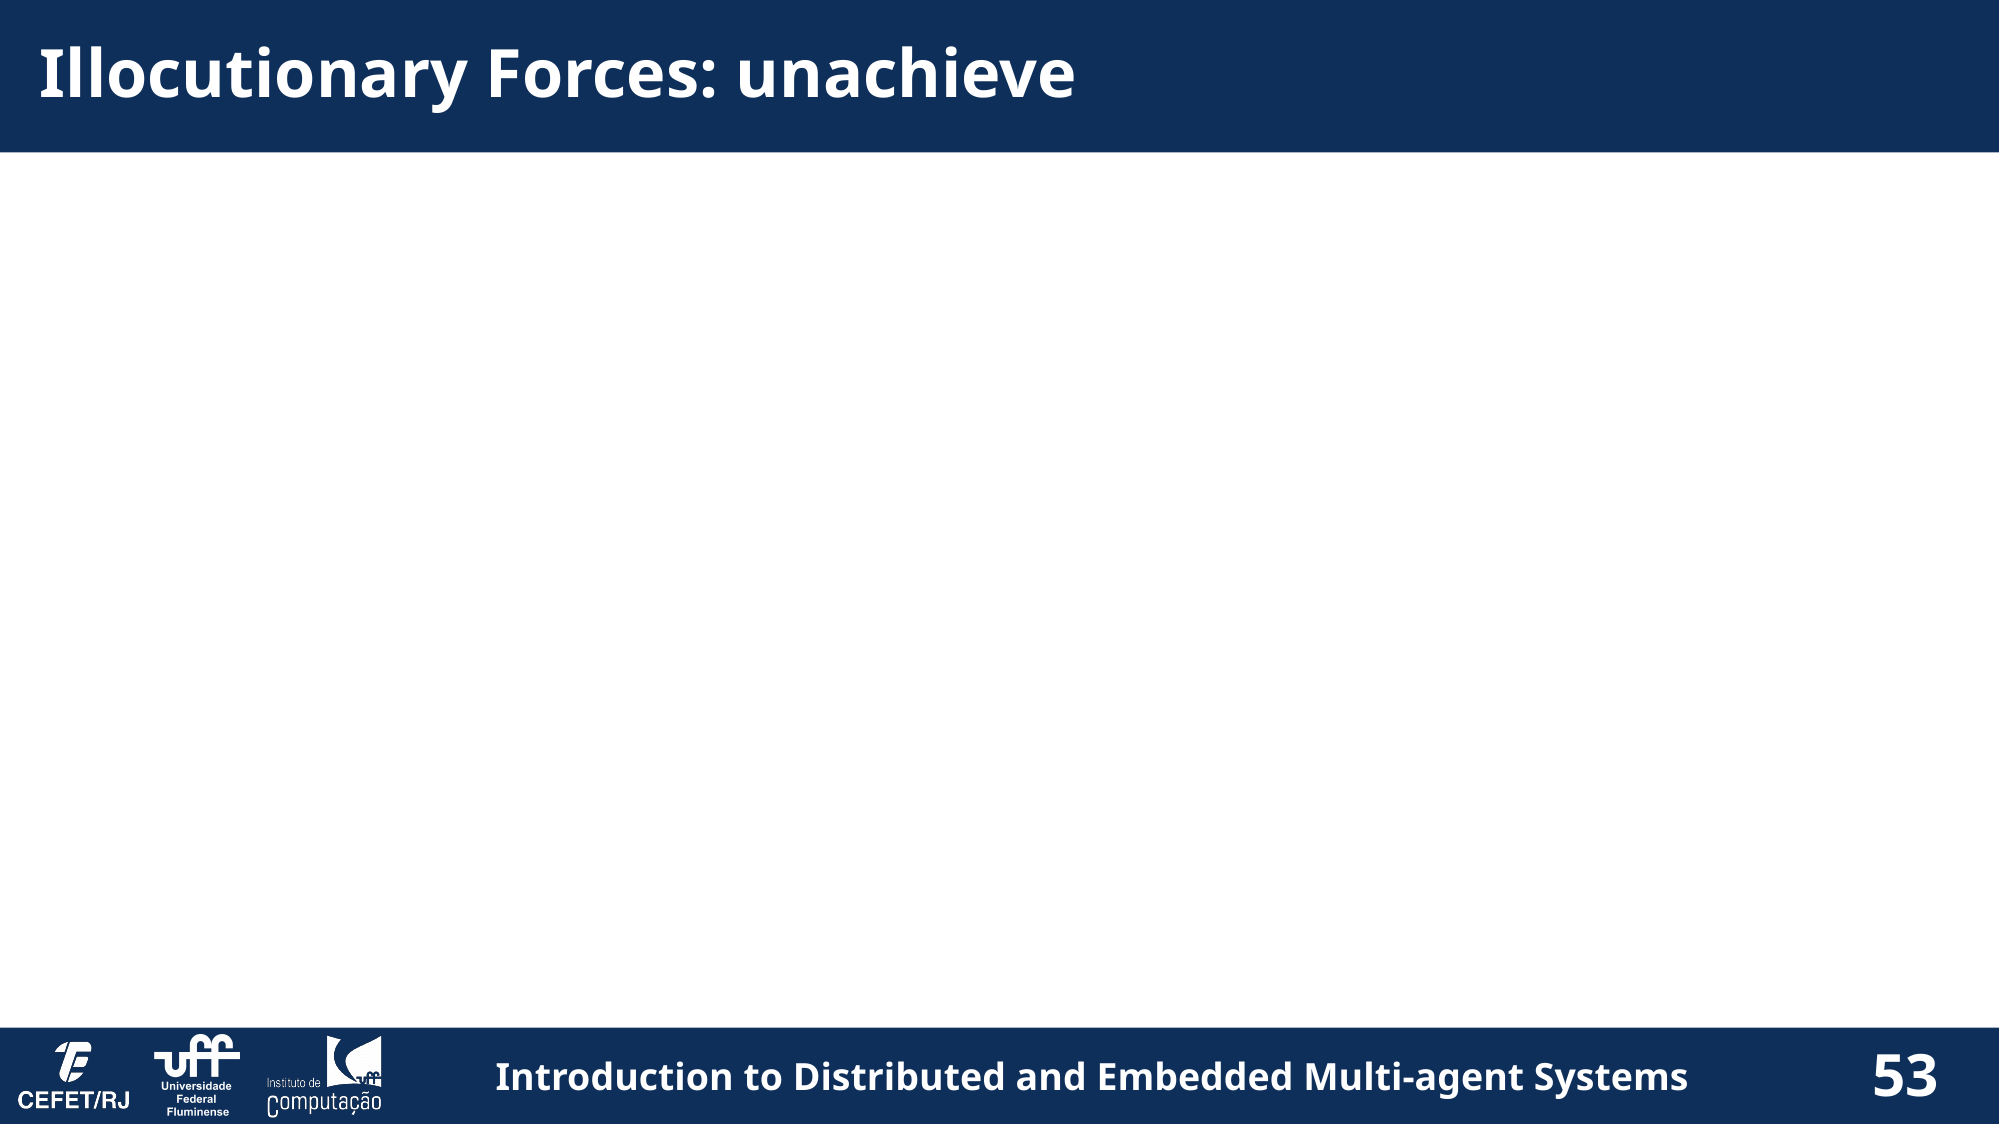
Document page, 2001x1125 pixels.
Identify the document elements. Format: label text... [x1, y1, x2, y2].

picture [18, 1021, 129, 1125]
picture [265, 1033, 383, 1118]
picture [153, 1033, 241, 1121]
text_box Illocutionary Forces: unachieve [25, 23, 1999, 119]
